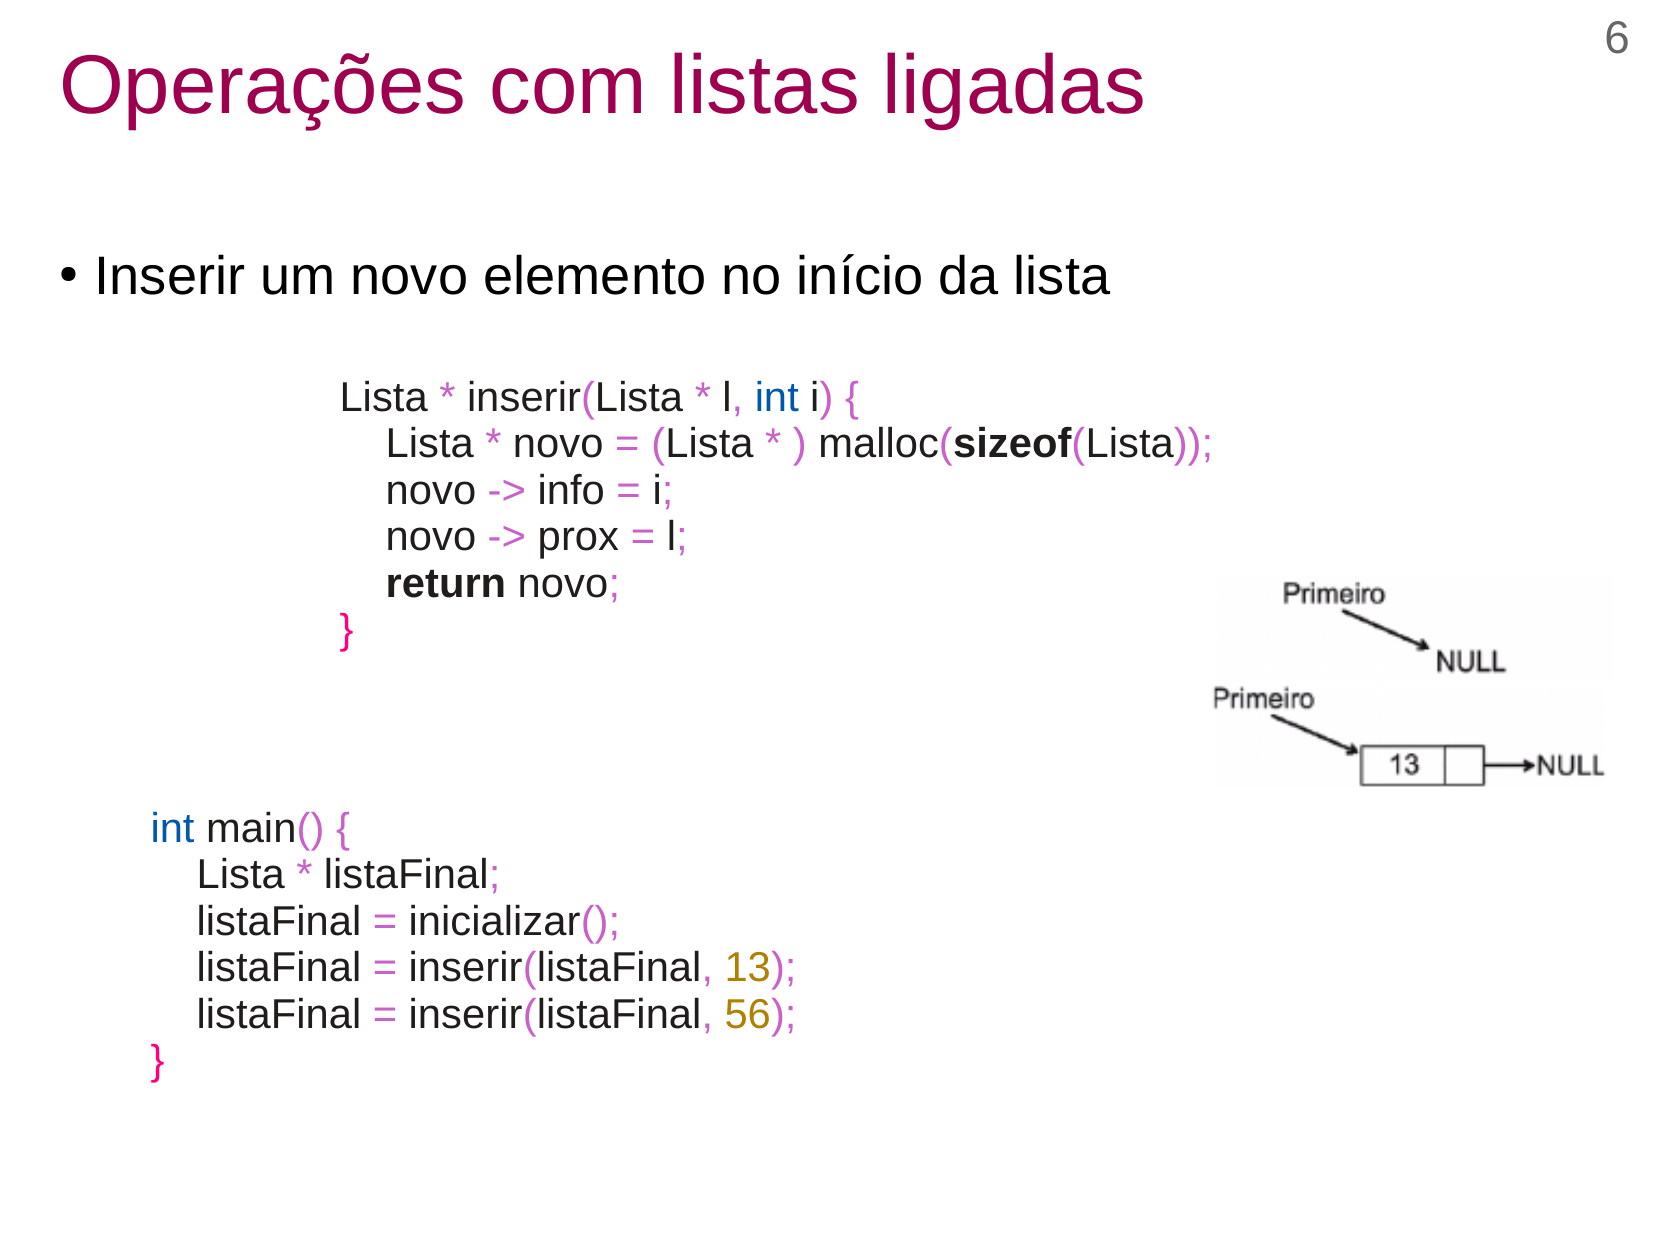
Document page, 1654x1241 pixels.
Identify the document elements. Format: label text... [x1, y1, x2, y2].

text_box Lista * inserir(Lista * l, int i) { Lista * novo = (Lista * ) malloc(sizeof(Lista)); novo -> info = i; novo -> prox = l; return novo; } [324, 366, 1229, 660]
list Inserir um novo elemento no início da lista [59, 236, 1595, 1211]
title Operações com listas ligadas [59, 29, 1595, 148]
text_box int main() { Lista * listaFinal; listaFinal = inicializar(); listaFinal = inserir(listaFinal, 13); listaFinal = inserir(listaFinal, 56); } [135, 797, 1223, 1091]
picture [1209, 572, 1613, 804]
